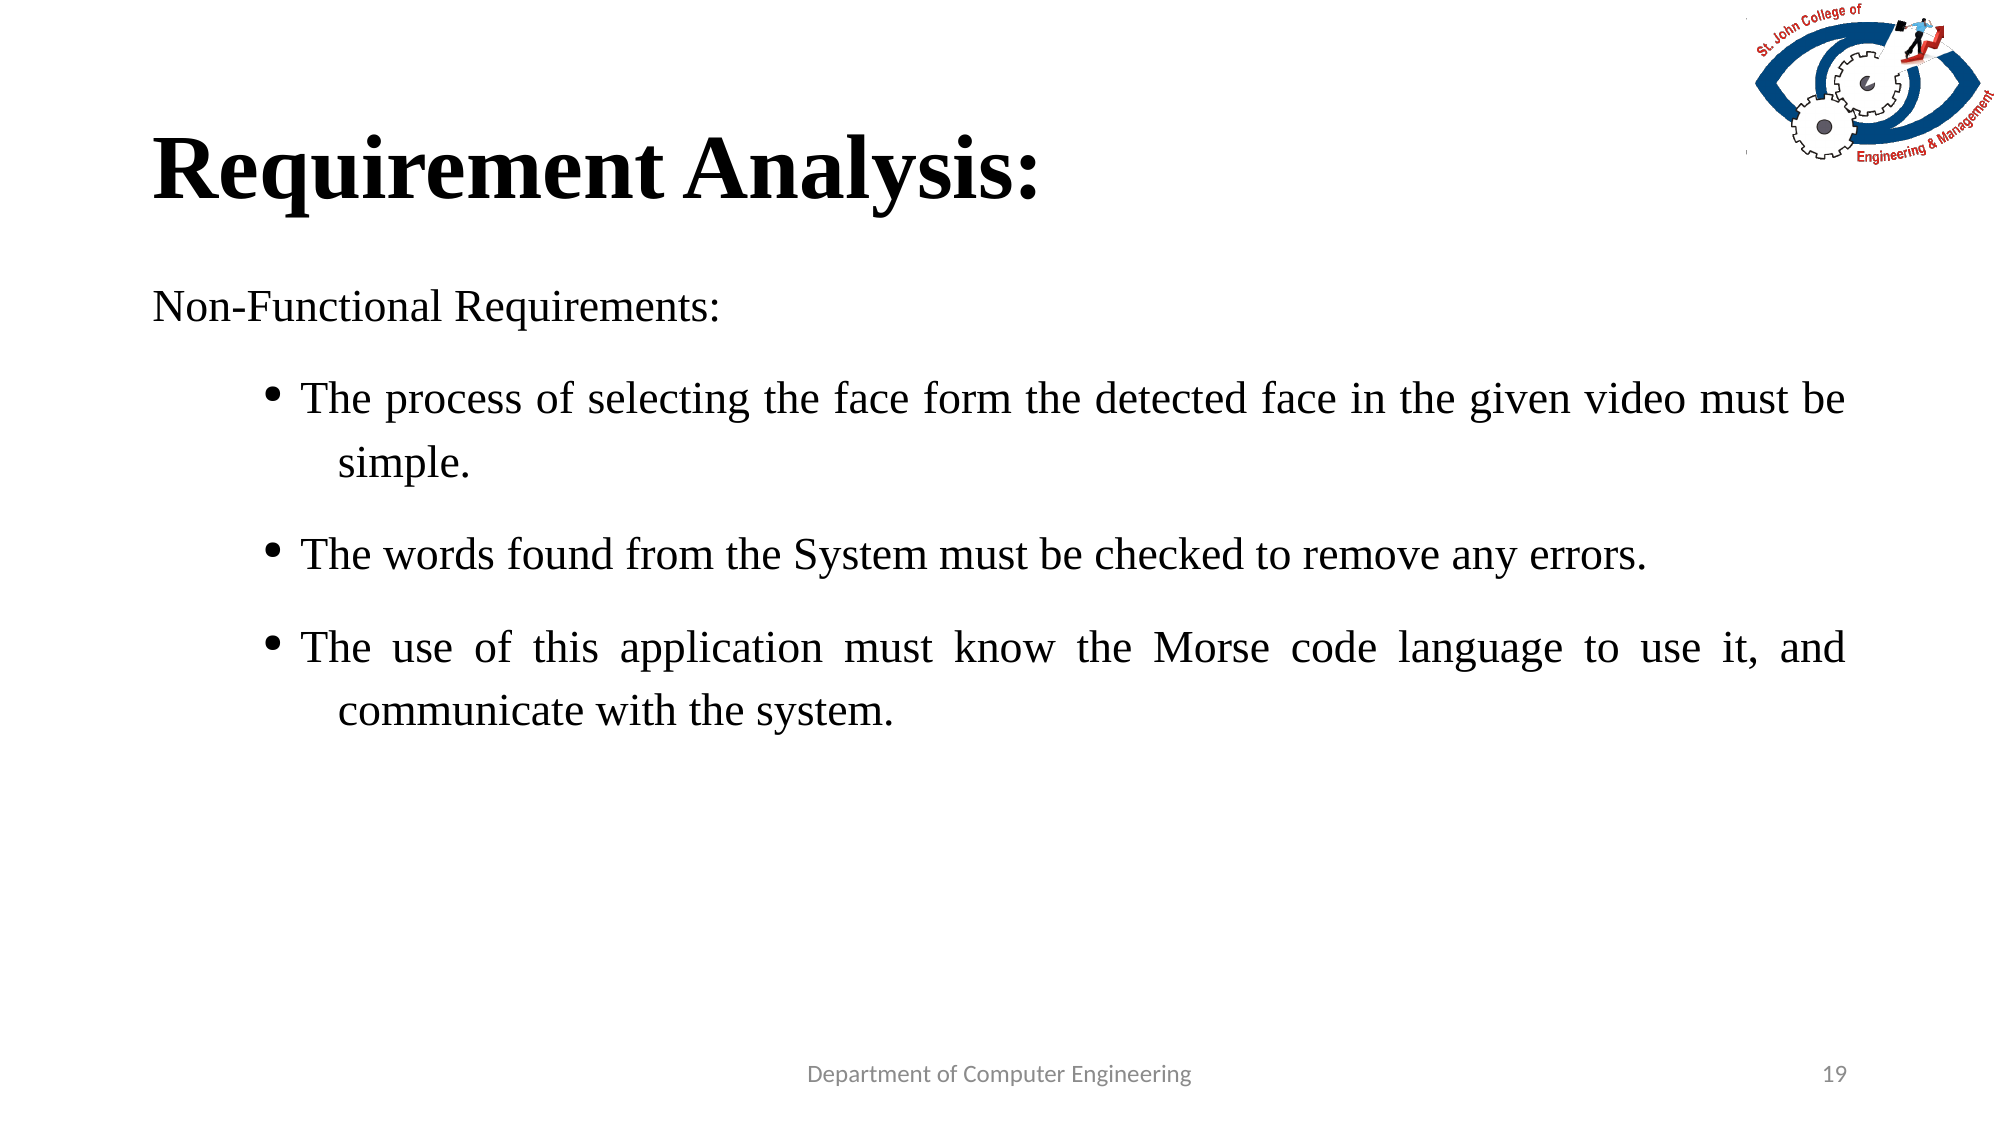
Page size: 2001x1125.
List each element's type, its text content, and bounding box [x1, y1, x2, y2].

footer Department of Computer Engineering [662, 1042, 1338, 1103]
picture [1746, 0, 2000, 168]
slide_number <number> [1412, 1042, 1863, 1103]
title Requirement Analysis: [137, 59, 1863, 259]
list Non-Functional Requirements: The process of selecting the face form the detected face in the given video must be simple. The words found from the System must be checked to remove any errors. The use of this application must know the Morse code language to use it, and communicate with the system. [137, 259, 1863, 974]
